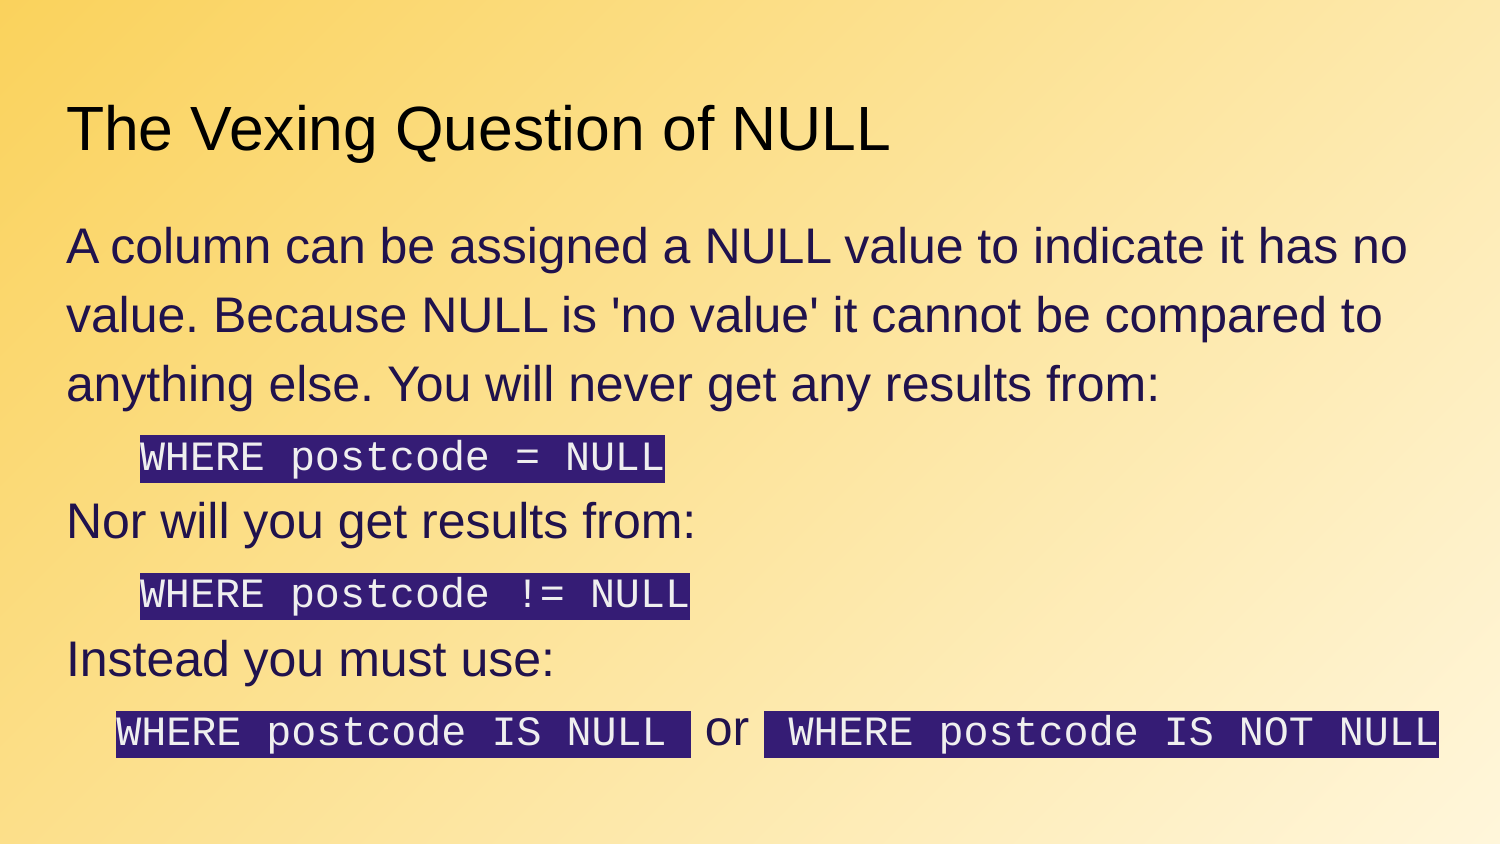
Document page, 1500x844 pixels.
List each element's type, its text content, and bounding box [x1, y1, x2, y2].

title The Vexing Question of NULL [51, 72, 1449, 167]
list A column can be assigned a NULL value to indicate it has no value. Because NULL is 'no value' it cannot be compared to anything else. You will never get any results from: WHERE postcode = NULL Nor will you get results from: WHERE postcode != NULL Instead you must use: WHERE postcode IS NULL or WHERE postcode IS NOT NULL [51, 189, 1459, 750]
